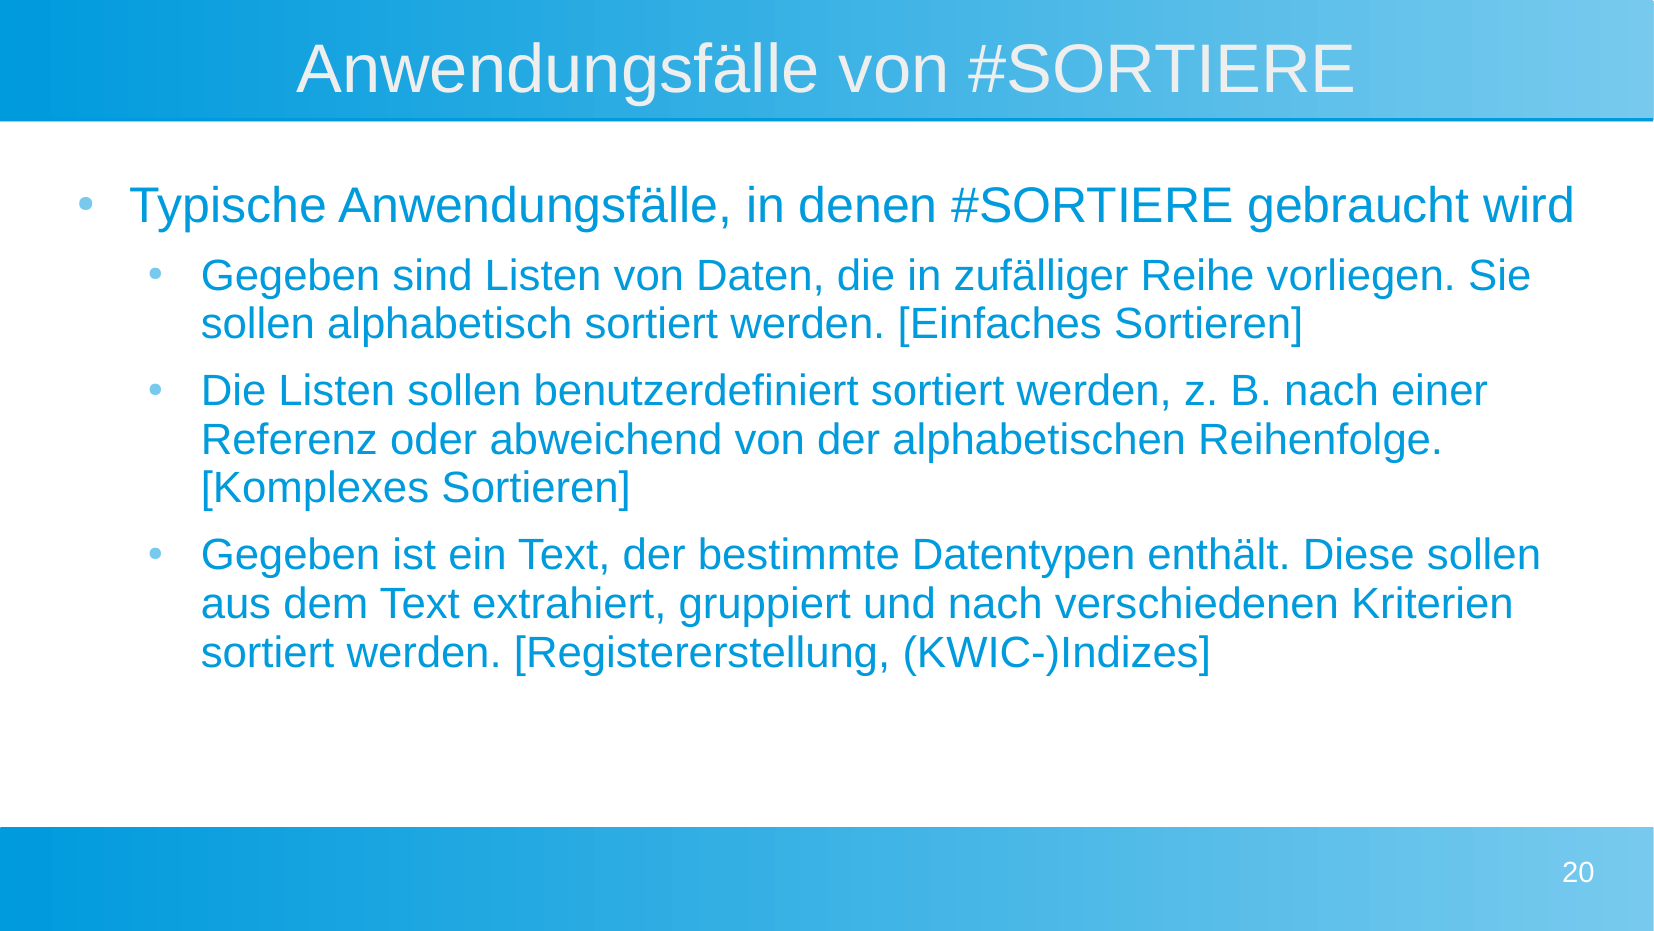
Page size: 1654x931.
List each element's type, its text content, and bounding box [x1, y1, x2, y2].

list Typische Anwendungsfälle, in denen #SORTIERE gebraucht wird Gegeben sind Listen von Daten, die in zufälliger Reihe vorliegen. Sie sollen alphabetisch sortiert werden. [Einfaches Sortieren] Die Listen sollen benutzerdefiniert sortiert werden, z. B. nach einer Referenz oder abweichend von der alphabetischen Reihenfolge. [Komplexes Sortieren] Gegeben ist ein Text, der bestimmte Datentypen enthält. Diese sollen aus dem Text extrahiert, gruppiert und nach verschiedenen Kriterien sortiert werden. [Registererstellung, (KWIC-)Indizes] [59, 177, 1595, 768]
title Anwendungsfälle von #SORTIERE [59, 29, 1595, 108]
